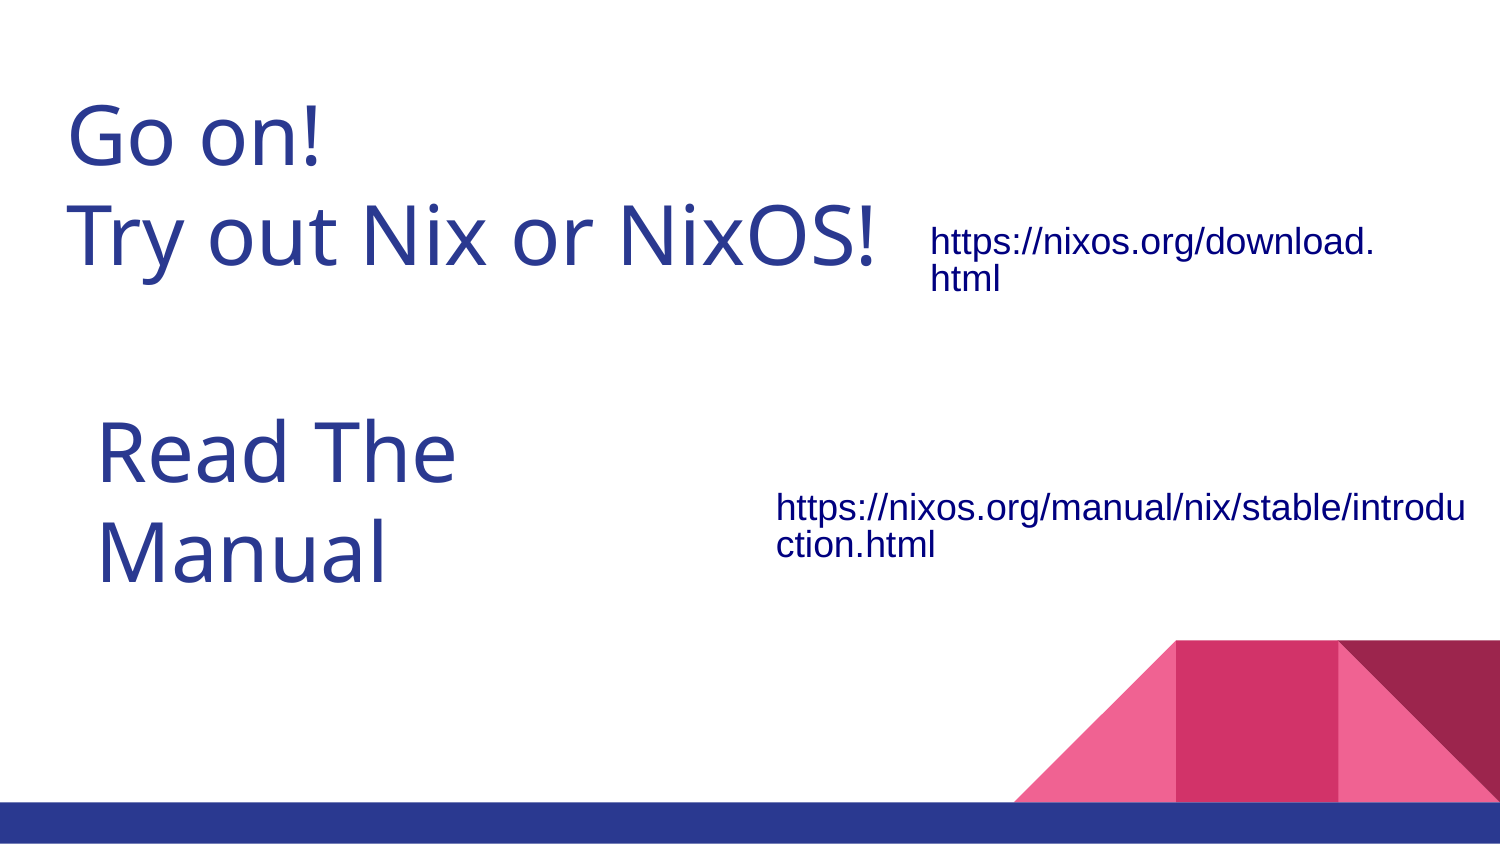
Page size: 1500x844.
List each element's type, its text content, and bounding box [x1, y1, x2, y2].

text_box https://nixos.org/manual/nix/stable/introduction.html [760, 467, 1500, 544]
text_box https://nixos.org/download.html [915, 201, 1408, 277]
title Read The Manual [80, 383, 743, 646]
title Go on! Try out Nix or NixOS! [51, 67, 916, 329]
